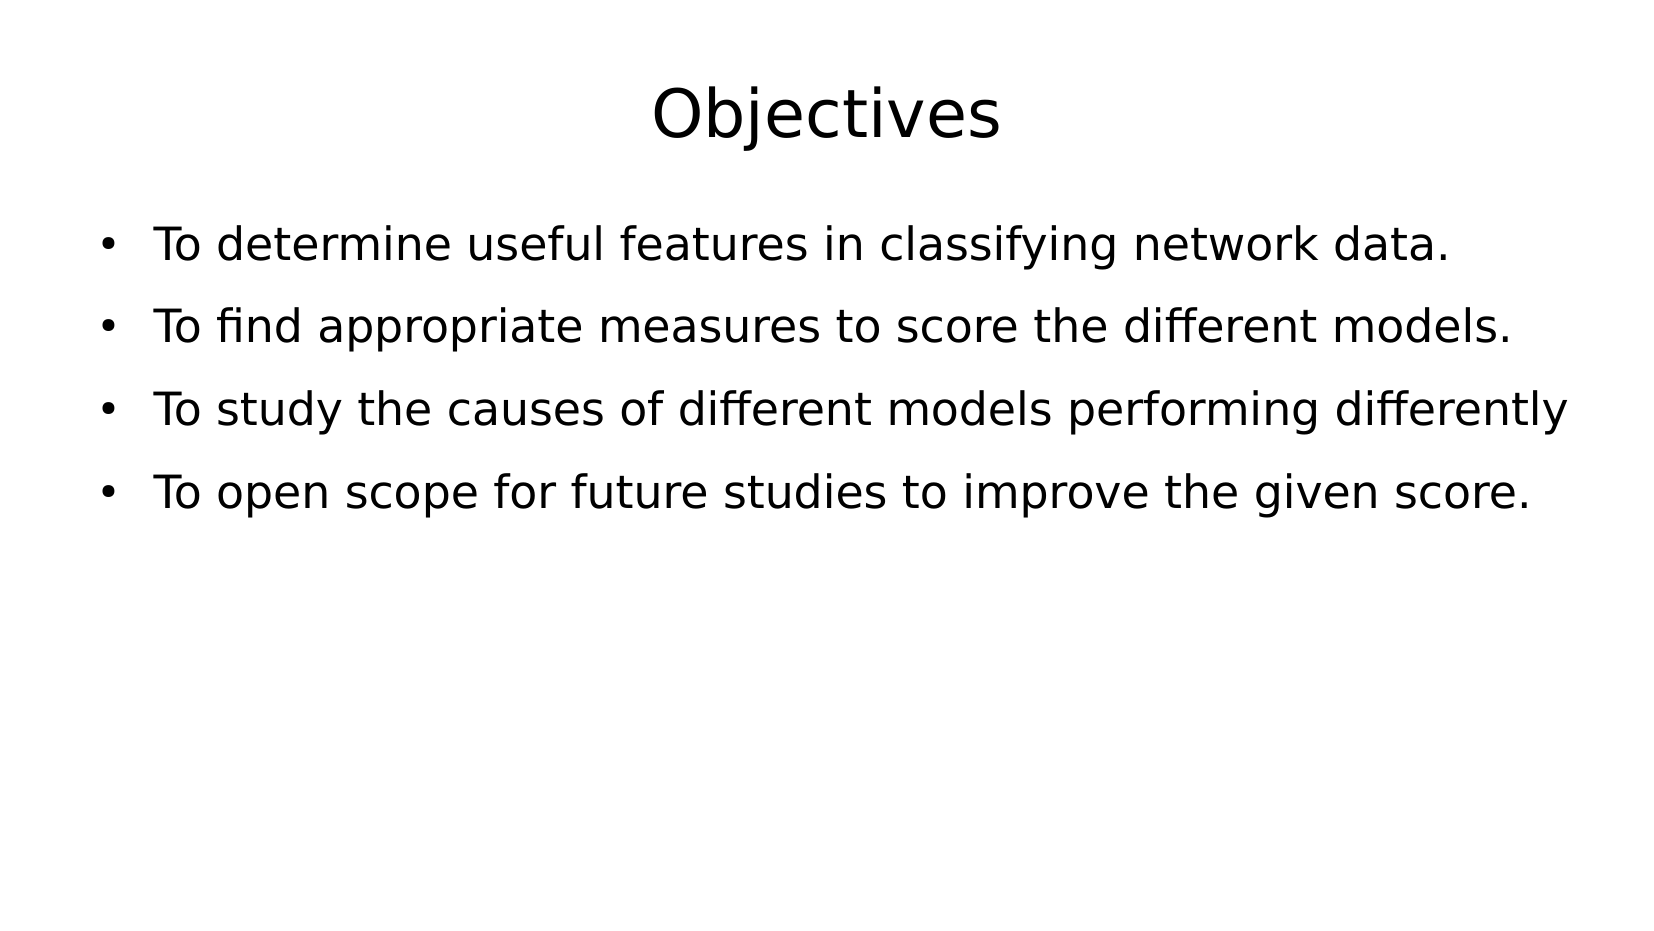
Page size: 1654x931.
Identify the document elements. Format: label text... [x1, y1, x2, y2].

list To determine useful features in classifying network data. To find appropriate measures to score the different models. To study the causes of different models performing differently To open scope for future studies to improve the given score. [82, 217, 1571, 758]
title Objectives [82, 37, 1571, 193]
